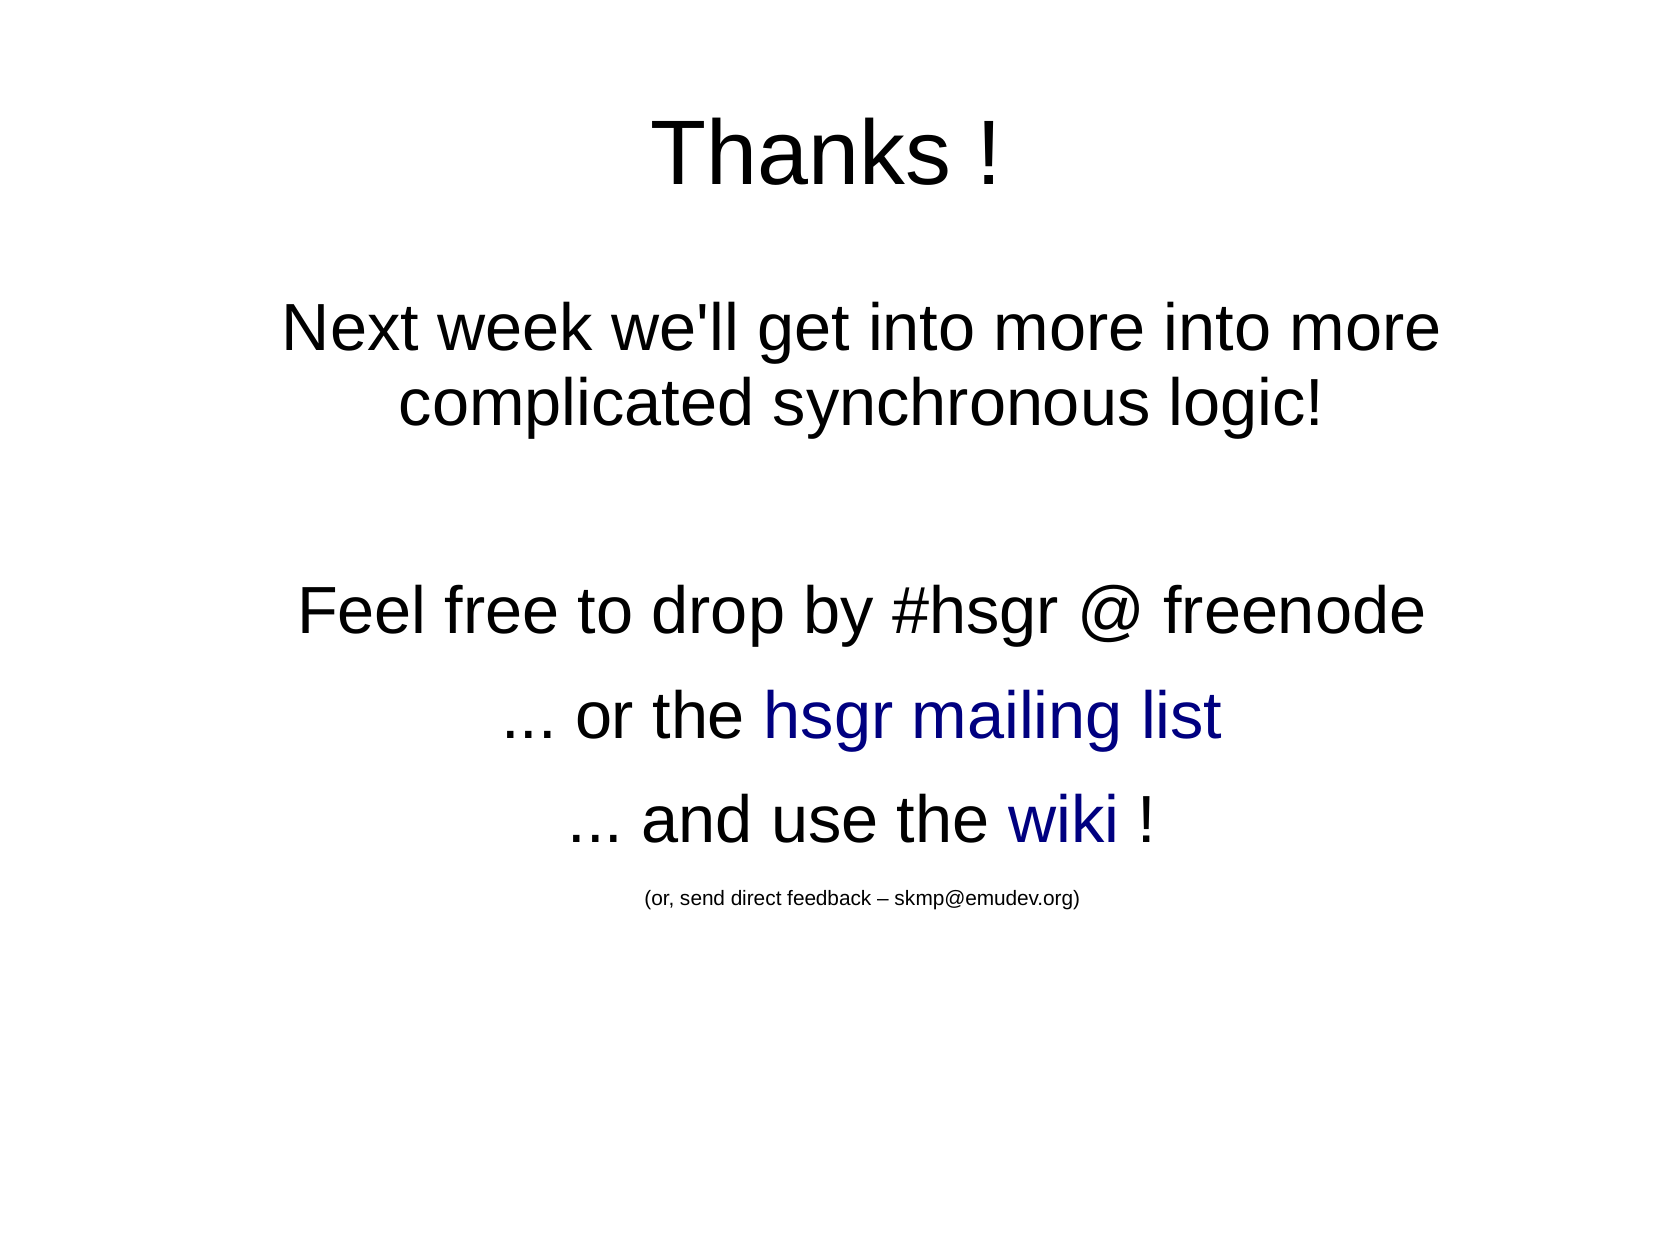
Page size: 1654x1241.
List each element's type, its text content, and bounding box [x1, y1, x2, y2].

list Next week we'll get into more into more complicated synchronous logic! Feel free to drop by #hsgr @ freenode ... or the hsgr mailing list ... and use the wiki ! (or, send direct feedback – skmp@emudev.org) [82, 290, 1571, 1010]
title Thanks ! [82, 49, 1571, 257]
